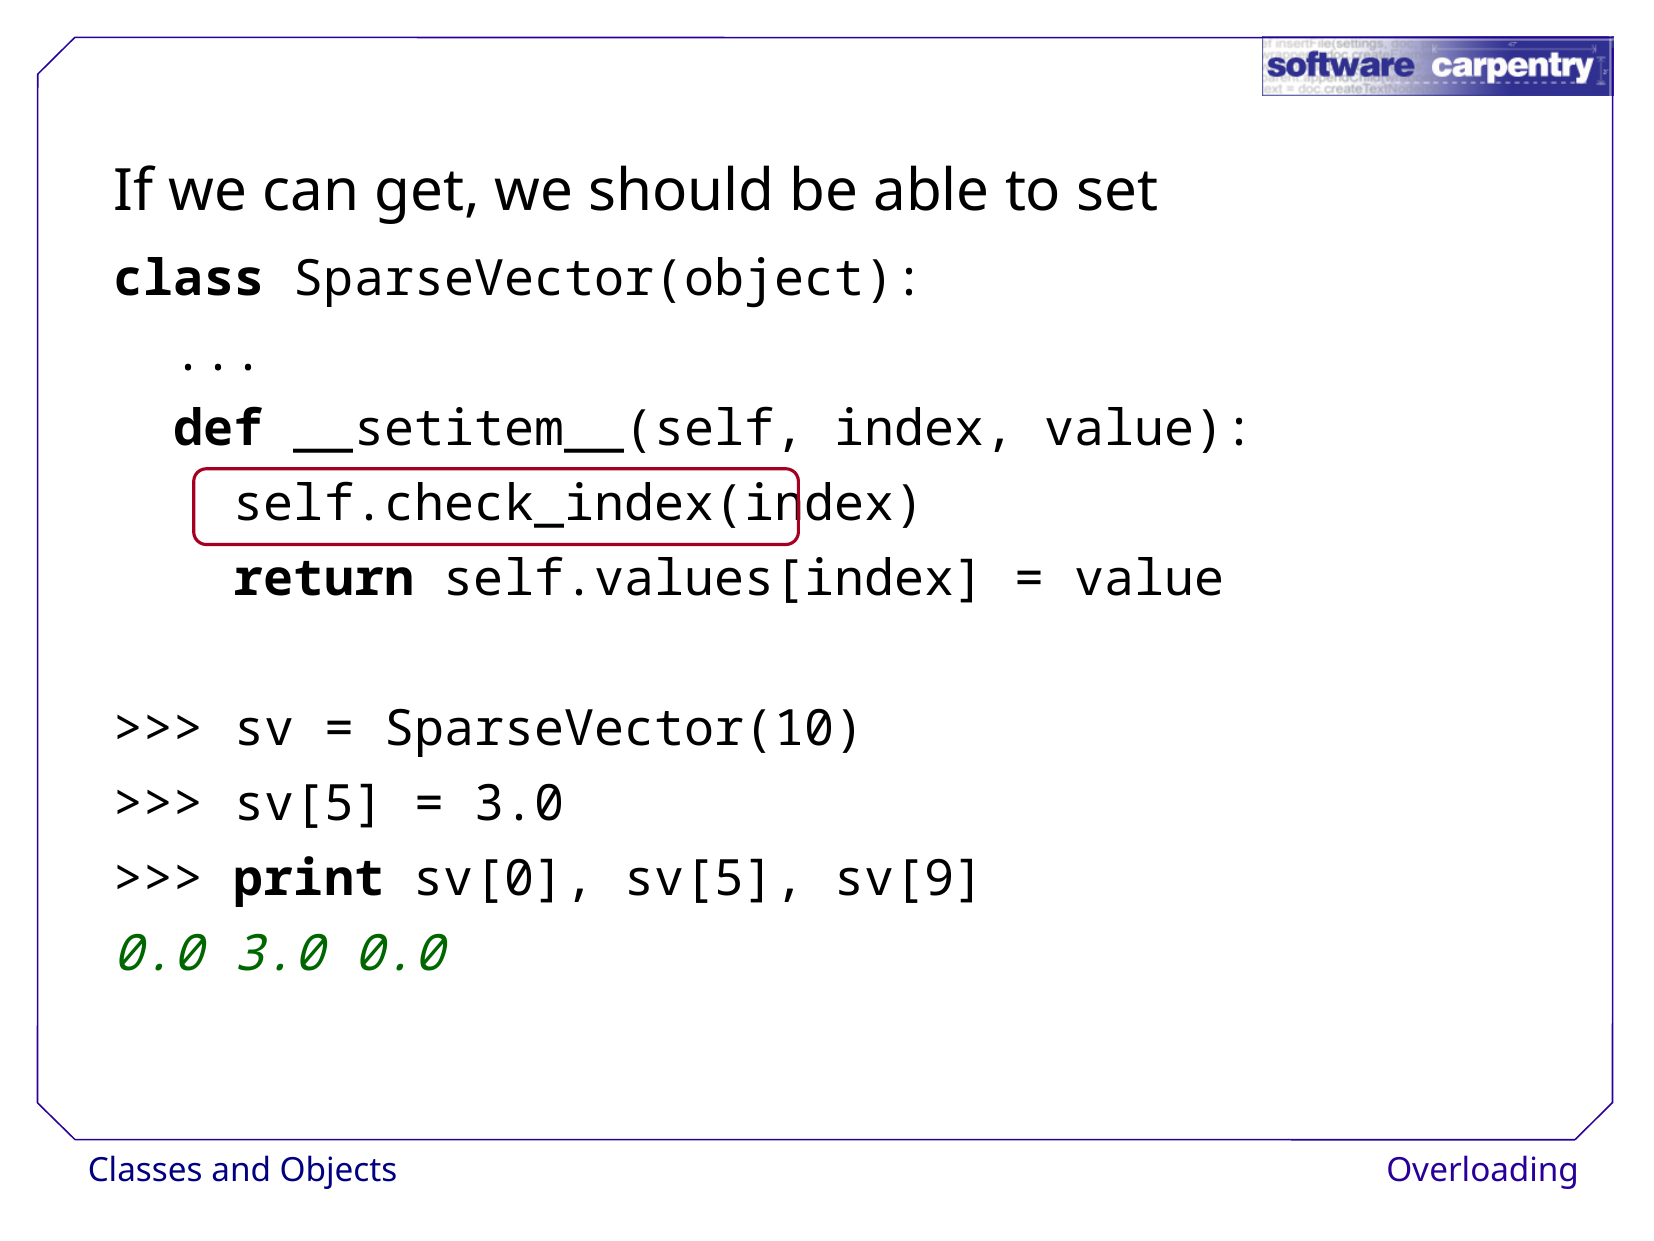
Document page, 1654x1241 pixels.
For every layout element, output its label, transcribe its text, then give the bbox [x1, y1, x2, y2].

text_box If we can get, we should be able to set [99, 109, 1546, 231]
text_box class SparseVector(object): ... def __setitem__(self, index, value): self.check_index(index) return self.values[index] = value >>> sv = SparseVector(10) >>> sv[5] = 3.0 >>> print sv[0], sv[5], sv[9] 0.0 3.0 0.0 [99, 223, 1517, 989]
picture [1262, 36, 1614, 96]
